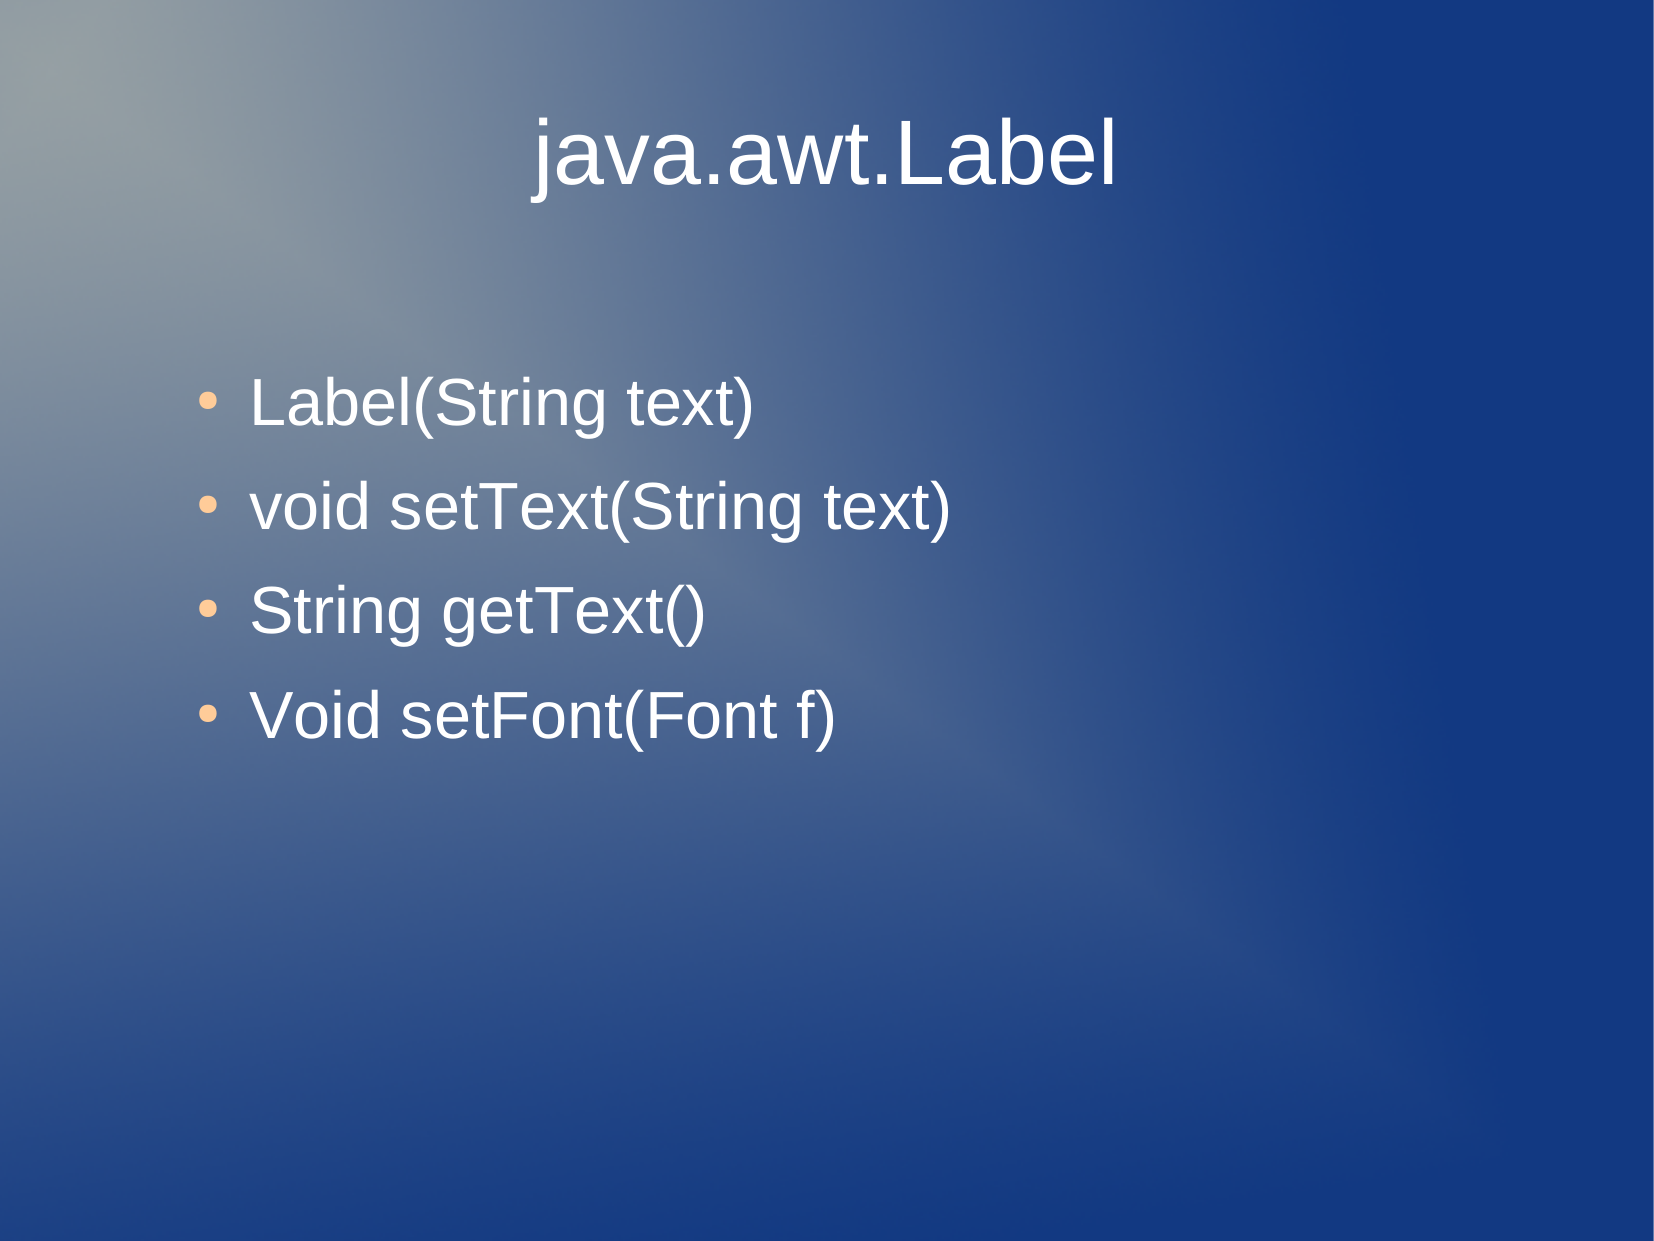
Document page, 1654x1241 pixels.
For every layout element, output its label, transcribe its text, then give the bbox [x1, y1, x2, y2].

title java.awt.Label [82, 49, 1571, 257]
list Label(String text) void setText(String text) String getText() Void setFont(Font f) [178, 364, 1570, 1147]
picture [0, 0, 1654, 1241]
